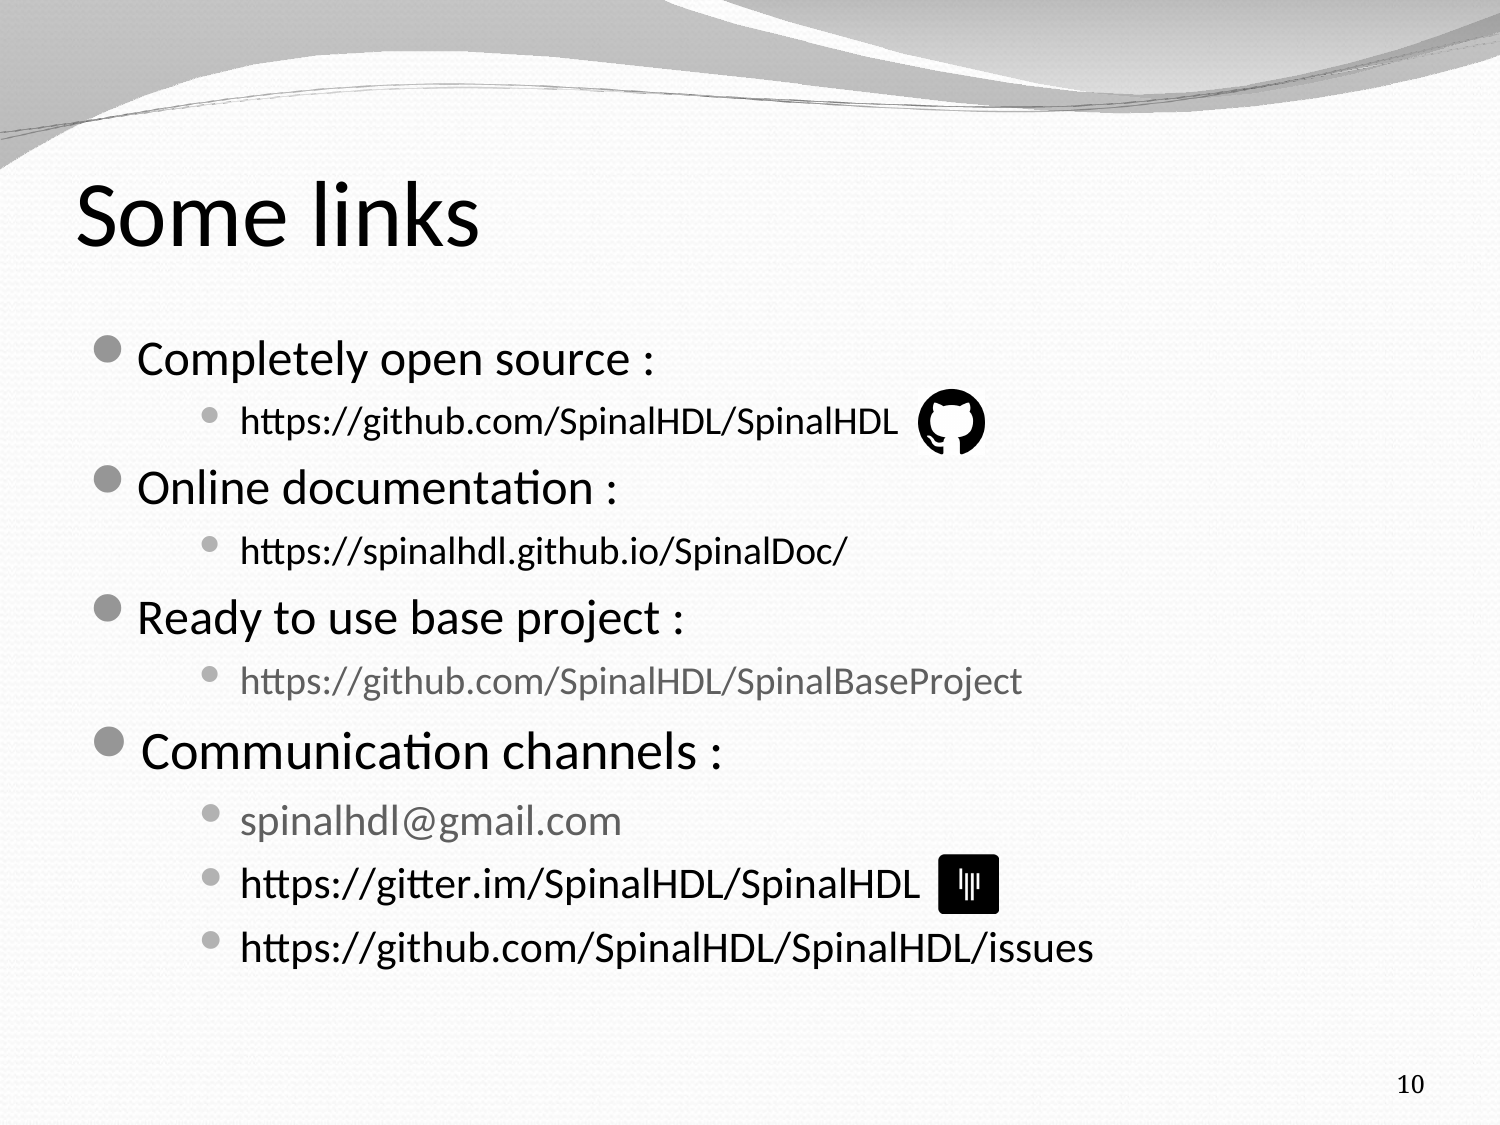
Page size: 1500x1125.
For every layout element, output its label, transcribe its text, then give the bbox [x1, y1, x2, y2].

list Completely open source : https://github.com/SpinalHDL/SpinalHDL Online documentation : https://spinalhdl.github.io/SpinalDoc/ Ready to use base project : https://github.com/SpinalHDL/SpinalBaseProject Communication channels : spinalhdl@gmail.com https://gitter.im/SpinalHDL/SpinalHDL https://github.com/SpinalHDL/SpinalHDL/issues [75, 317, 1426, 1038]
picture [0, 0, 1500, 1125]
title Some links [75, 78, 1426, 266]
text_box <numéro> [1299, 1042, 1426, 1103]
